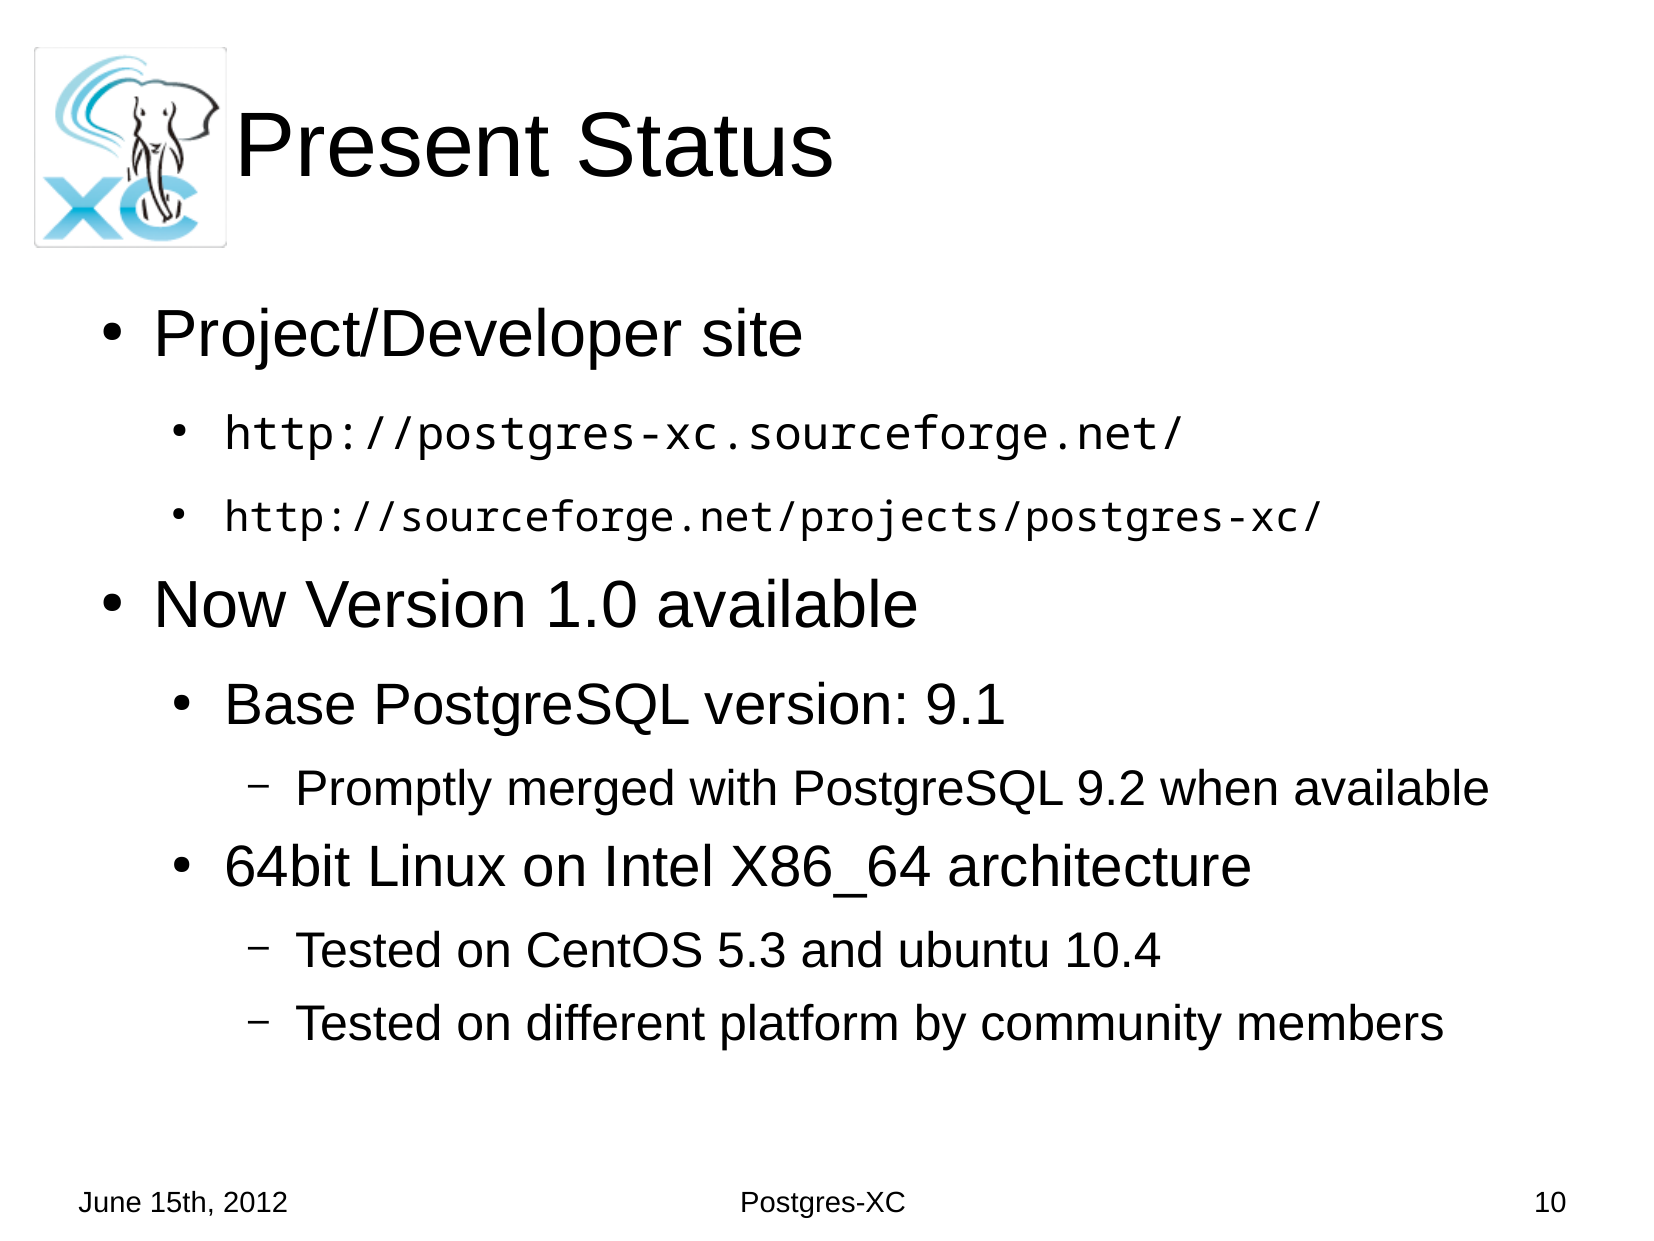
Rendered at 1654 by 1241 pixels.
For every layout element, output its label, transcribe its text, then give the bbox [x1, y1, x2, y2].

list Project/Developer site http://postgres-xc.sourceforge.net/ http://sourceforge.net/projects/postgres-xc/ Now Version 1.0 available Base PostgreSQL version: 9.1 Promptly merged with PostgreSQL 9.2 when available 64bit Linux on Intel X86_64 architecture Tested on CentOS 5.3 and ubuntu 10.4 Tested on different platform by community members [82, 296, 1571, 1115]
title Present Status [234, 40, 1599, 248]
picture [34, 47, 227, 248]
